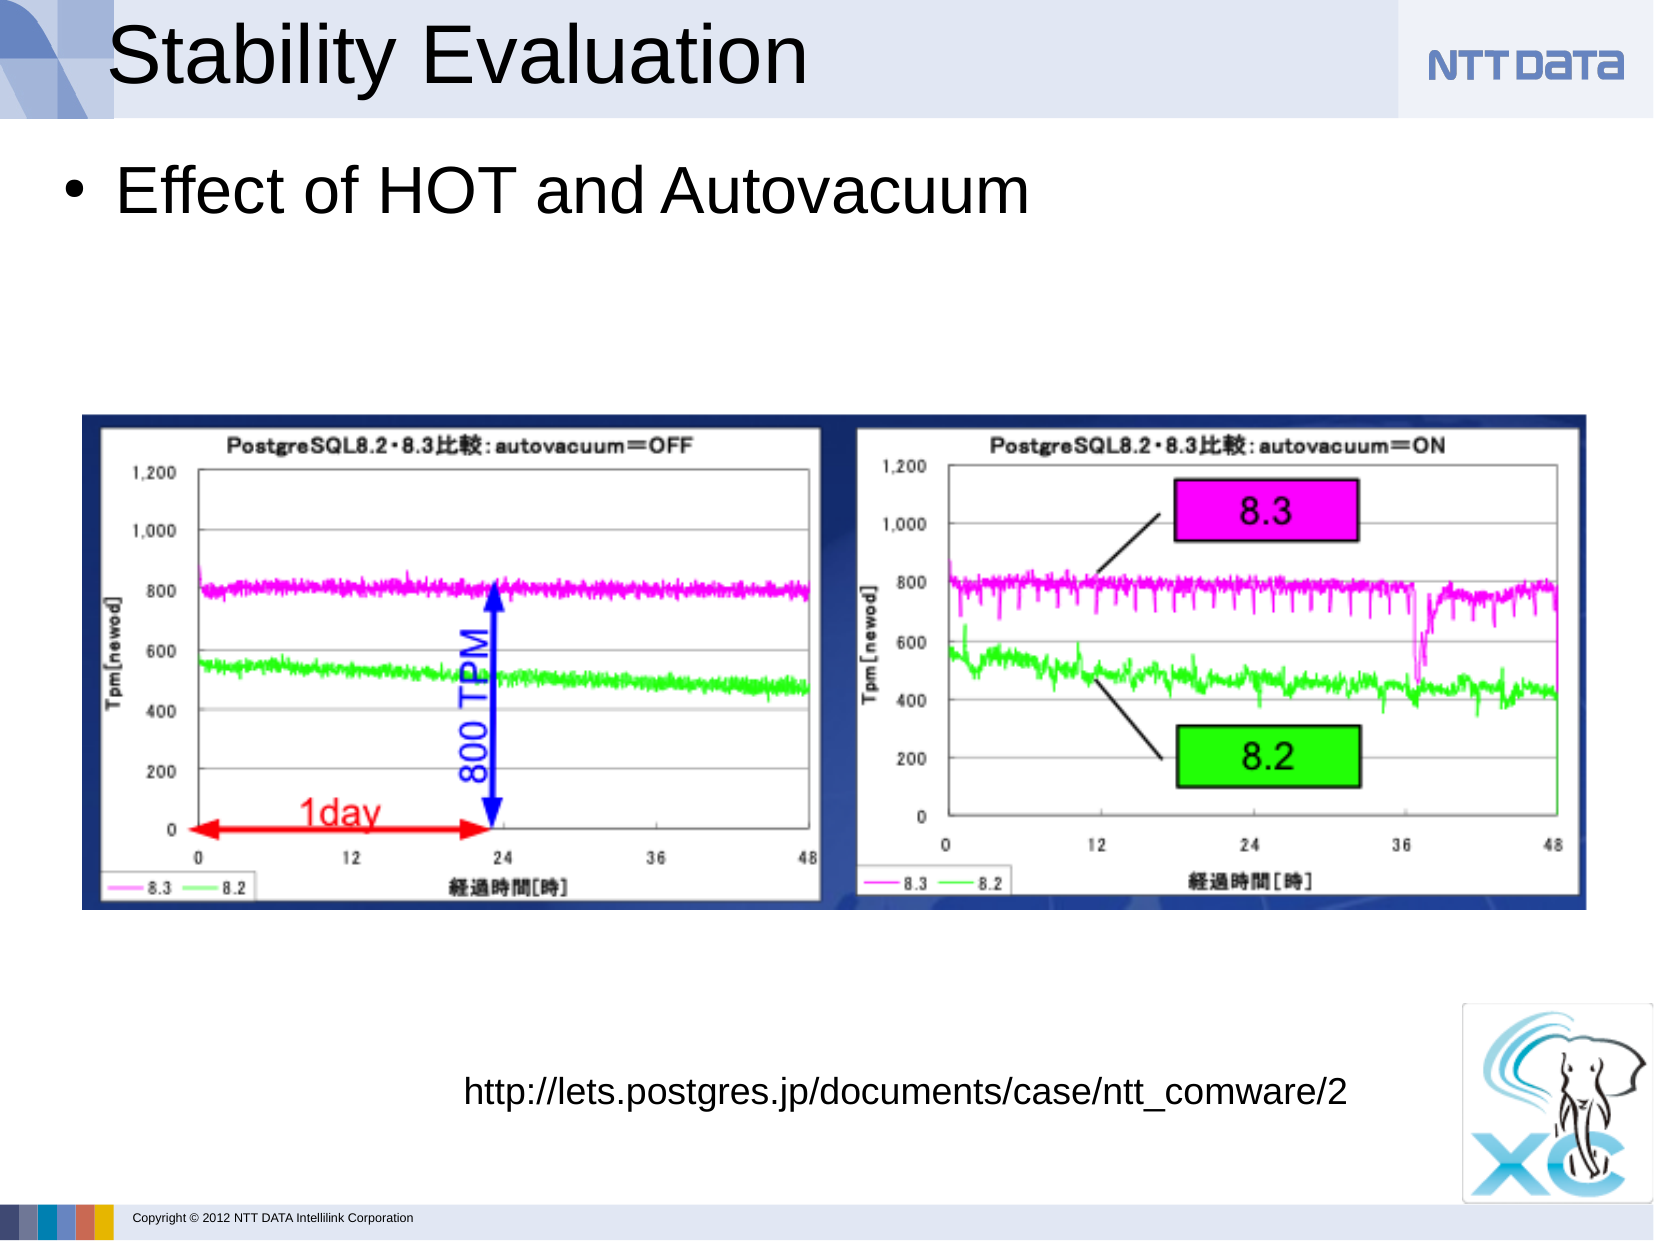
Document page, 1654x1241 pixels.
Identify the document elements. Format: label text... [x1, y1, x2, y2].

picture [82, 413, 1589, 910]
text_box http://lets.postgres.jp/documents/case/ntt_comware/2 [448, 1062, 1560, 1120]
picture [1462, 1003, 1654, 1204]
list Effect of HOT and Autovacuum [44, 153, 1501, 1182]
title Stability Evaluation [106, 7, 1399, 101]
picture [0, 0, 114, 119]
picture [1429, 50, 1624, 80]
